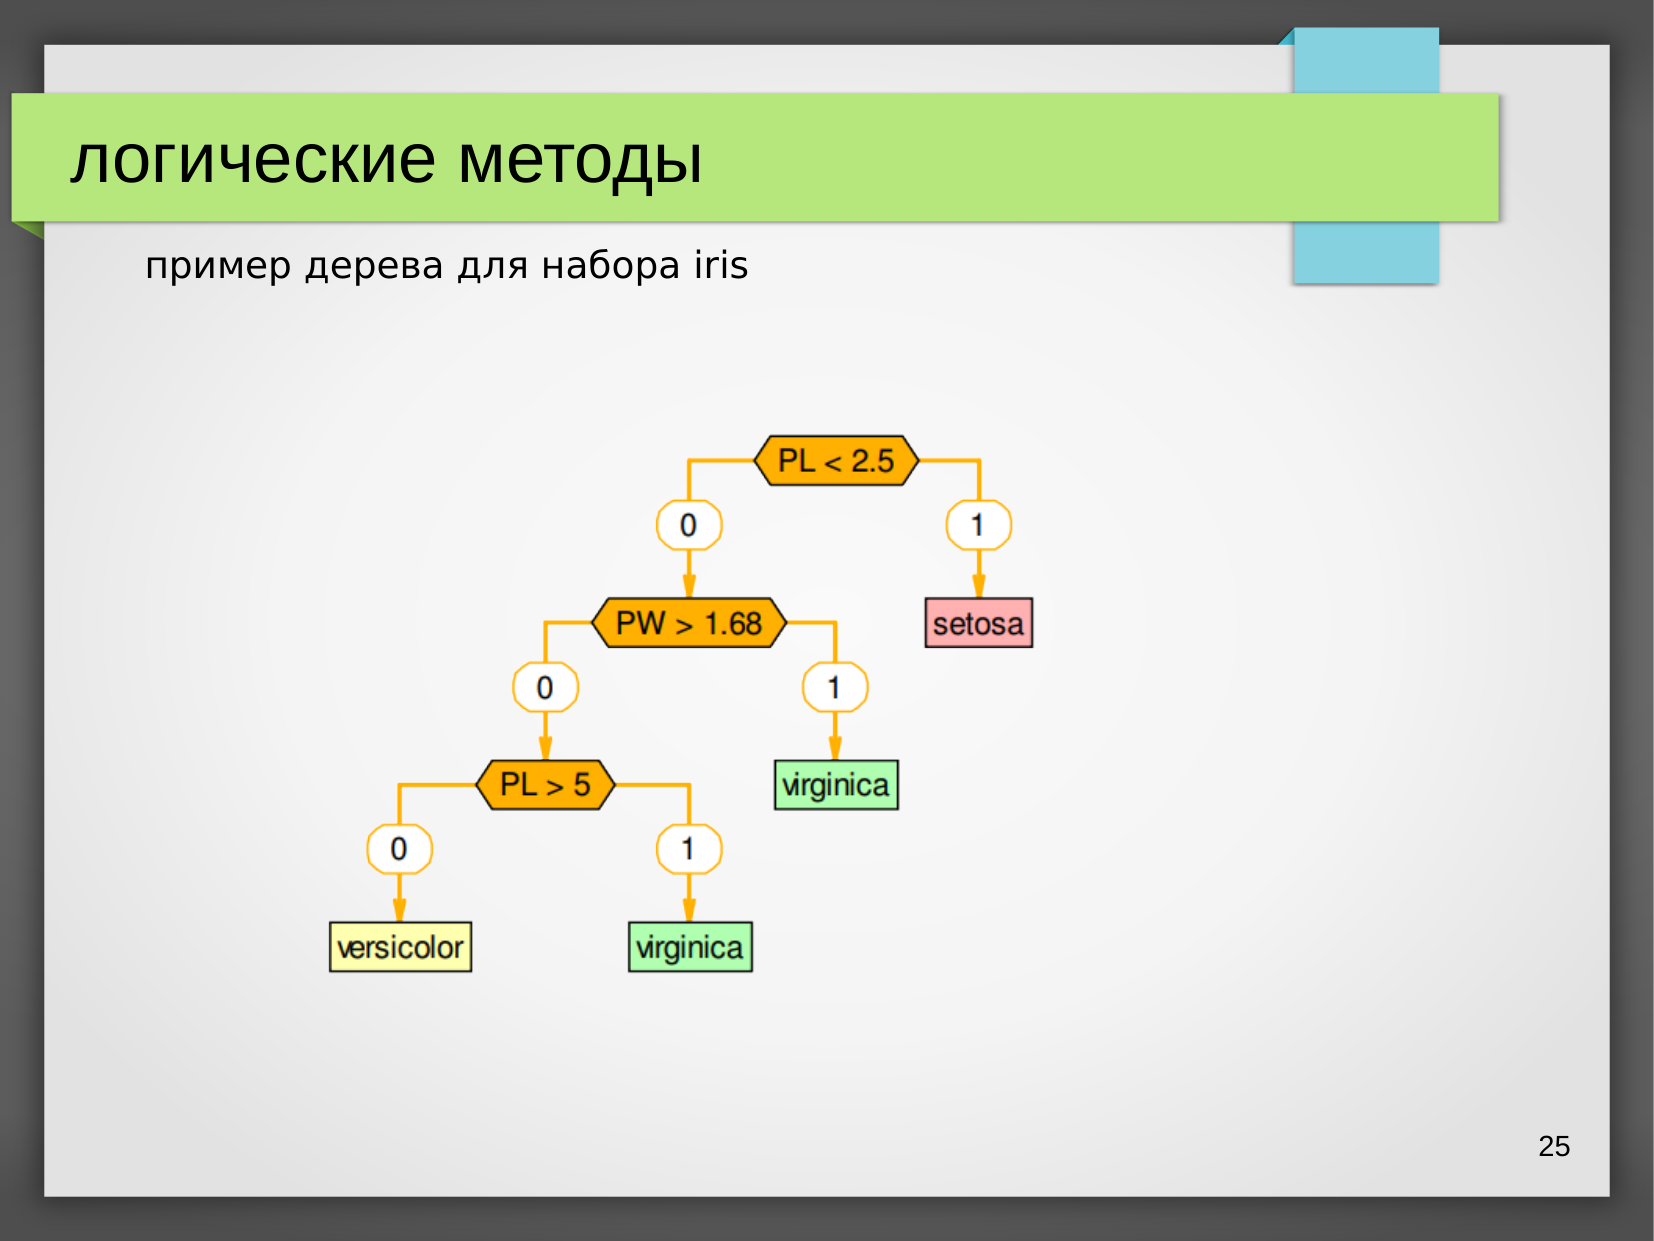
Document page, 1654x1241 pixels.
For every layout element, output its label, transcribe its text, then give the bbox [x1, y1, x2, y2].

title логические методы [70, 118, 1205, 199]
text_box пример дерева для набора iris [129, 236, 780, 308]
picture [0, 0, 1654, 1241]
